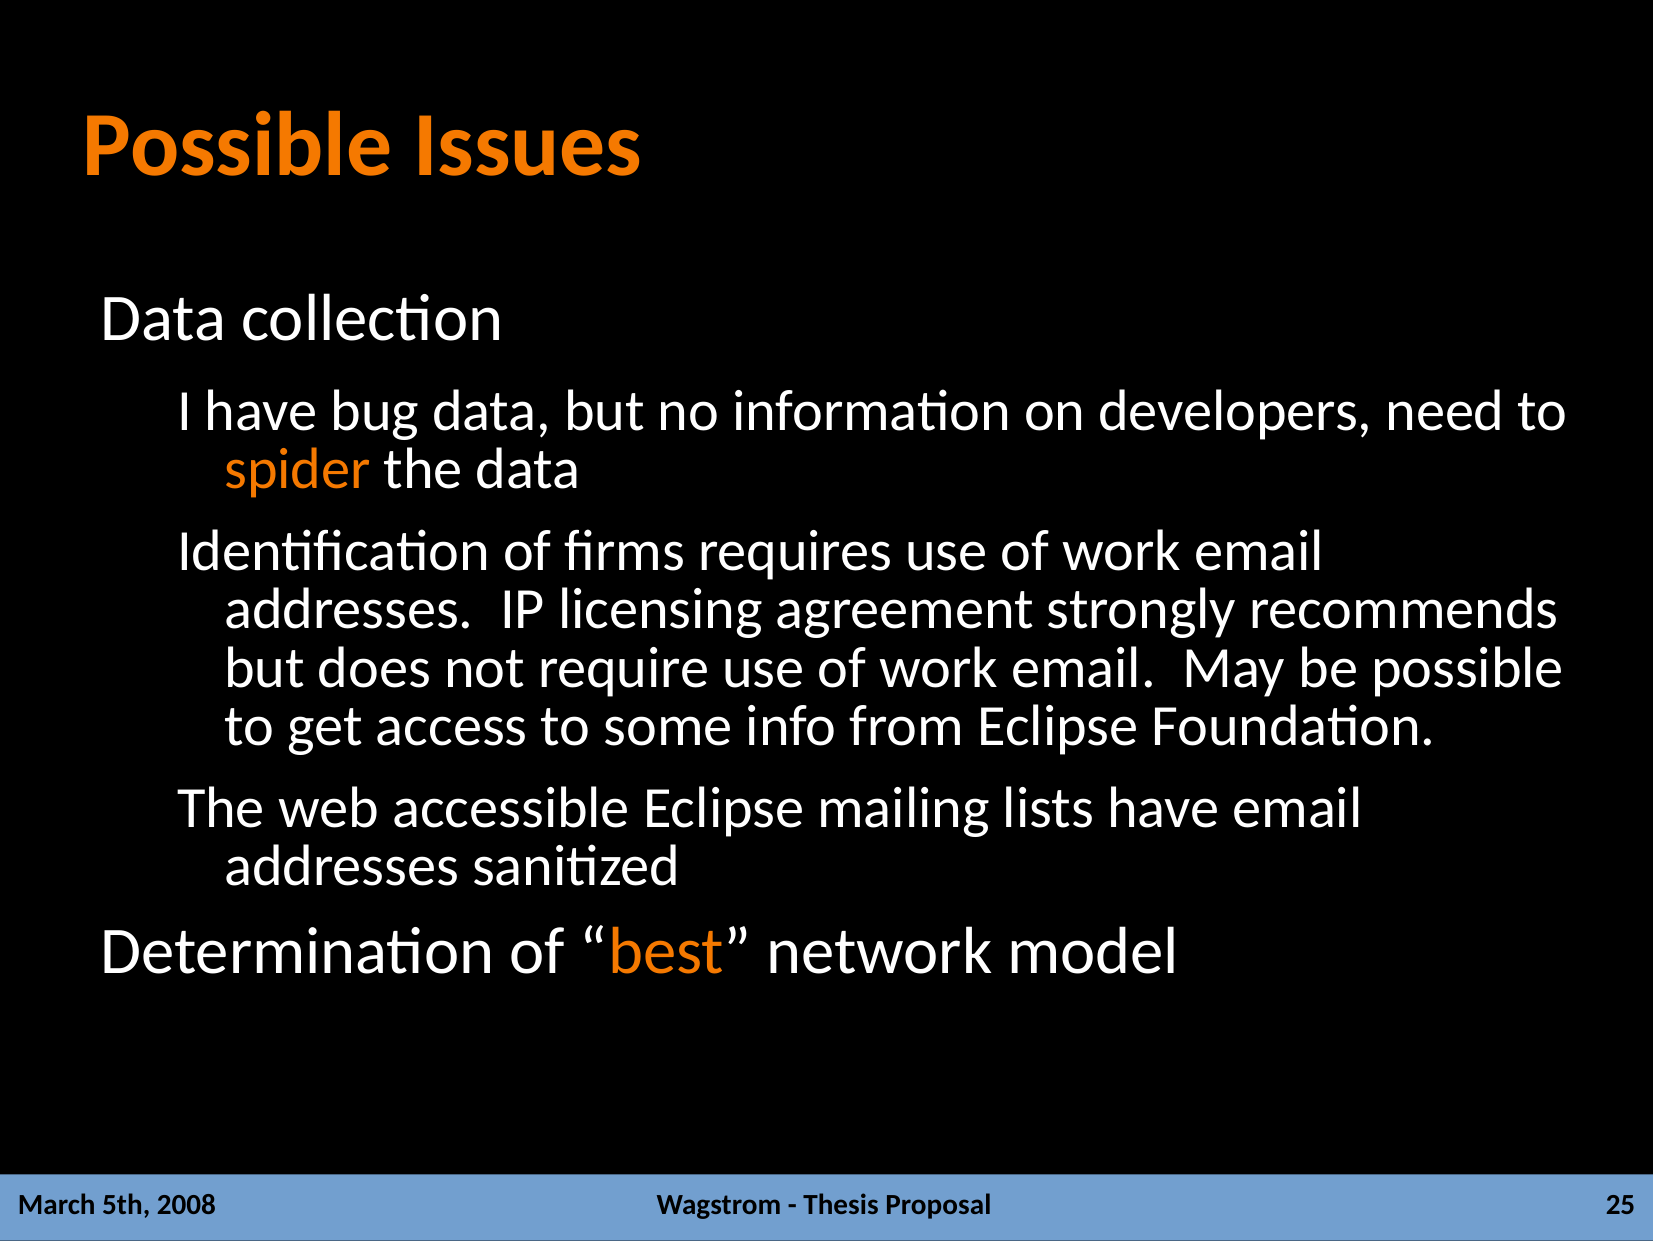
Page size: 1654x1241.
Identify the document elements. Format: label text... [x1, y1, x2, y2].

list Data collection I have bug data, but no information on developers, need to spider the data Identification of firms requires use of work email addresses. IP licensing agreement strongly recommends but does not require use of work email. May be possible to get access to some info from Eclipse Foundation. The web accessible Eclipse mailing lists have email addresses sanitized Determination of “best” network model [82, 290, 1571, 1124]
title Possible Issues [82, 56, 1571, 250]
